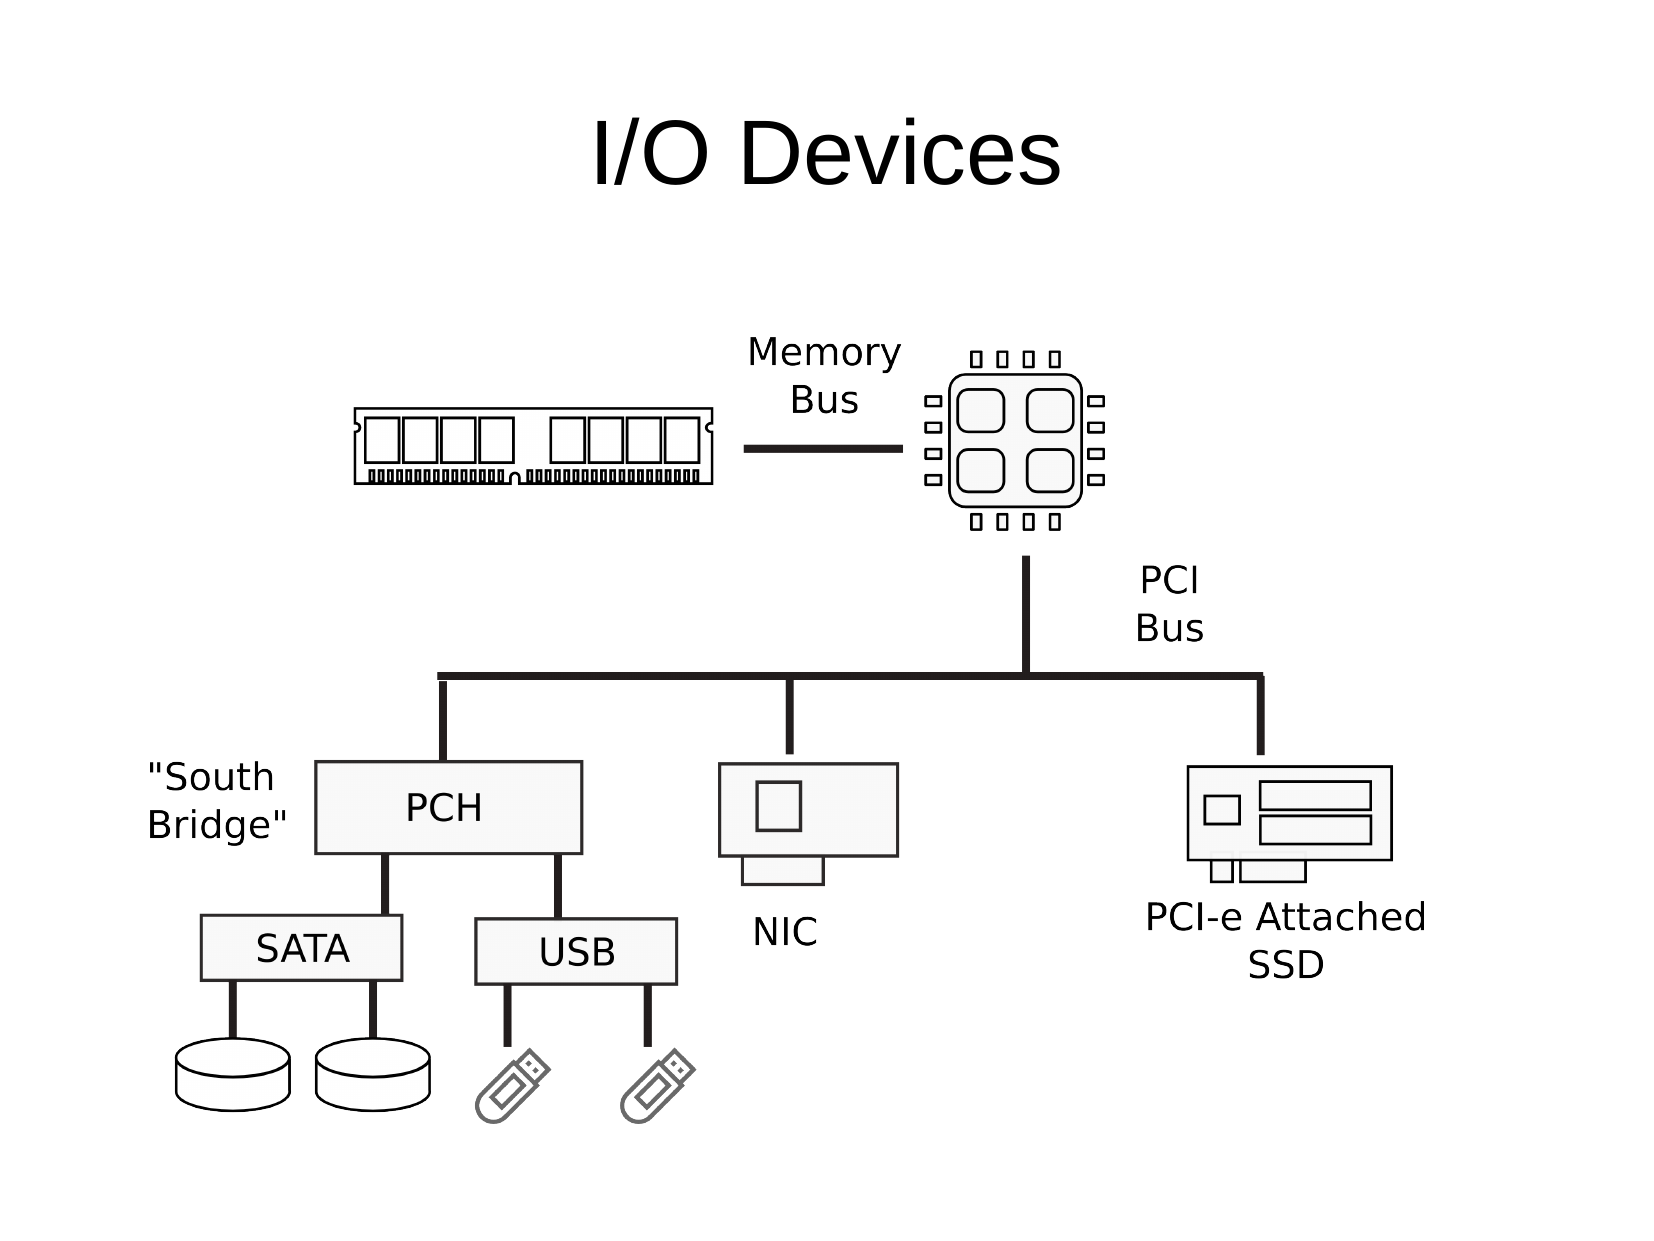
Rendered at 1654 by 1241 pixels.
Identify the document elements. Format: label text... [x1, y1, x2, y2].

picture [150, 337, 1424, 1124]
title I/O Devices [82, 49, 1571, 257]
